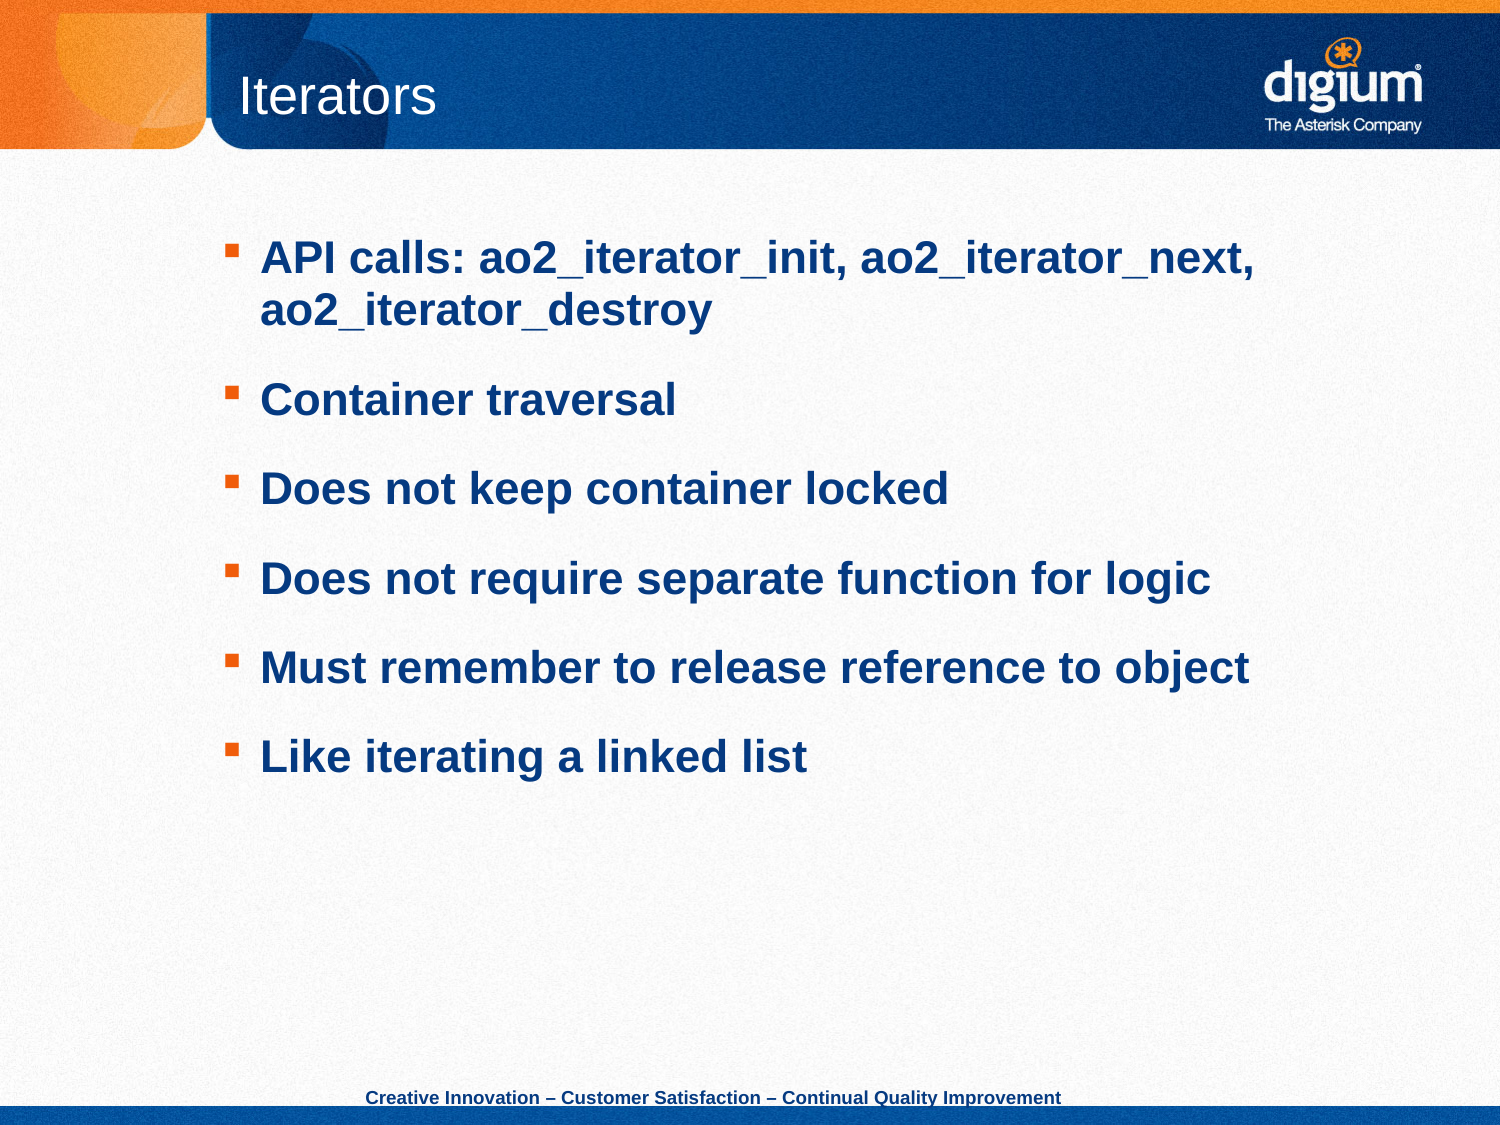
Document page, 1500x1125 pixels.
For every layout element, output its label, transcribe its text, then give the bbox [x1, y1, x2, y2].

list API calls: ao2_iterator_init, ao2_iterator_next, ao2_iterator_destroy Container traversal Does not keep container locked Does not require separate function for logic Must remember to release reference to object Like iterating a linked list [206, 224, 1301, 967]
title Iterators [238, 27, 1243, 127]
picture [0, 0, 1500, 1125]
